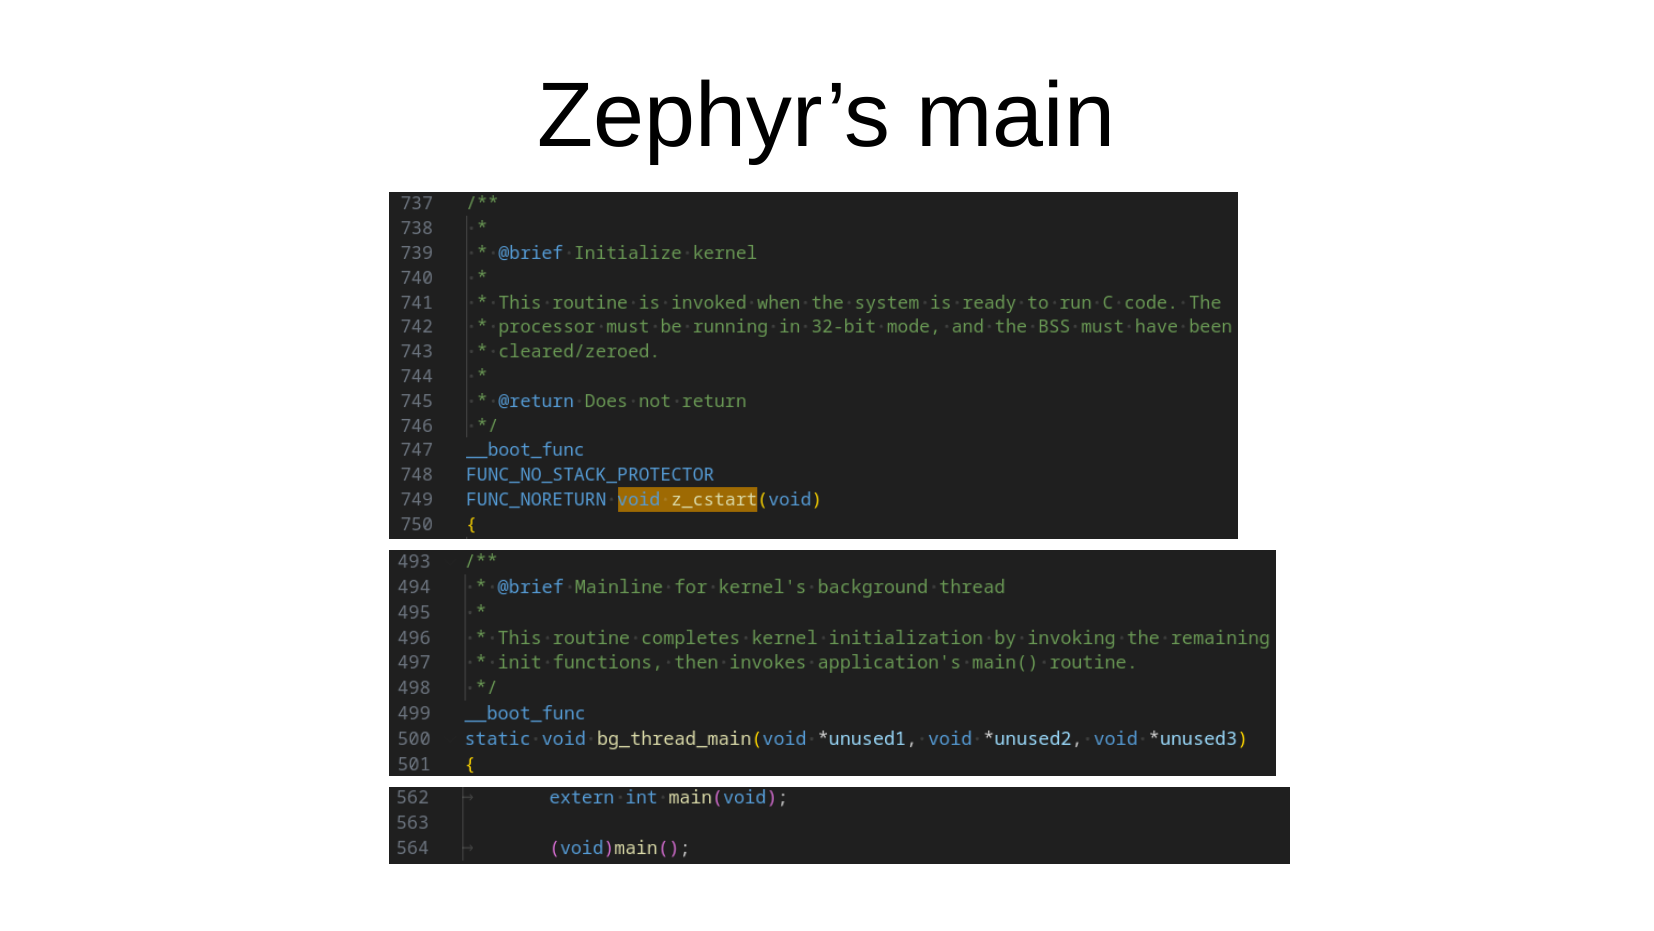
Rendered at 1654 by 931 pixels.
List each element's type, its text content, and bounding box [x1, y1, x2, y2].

picture [389, 550, 1276, 776]
title Zephyr’s main [82, 37, 1571, 193]
picture [389, 192, 1238, 539]
picture [389, 787, 1290, 864]
